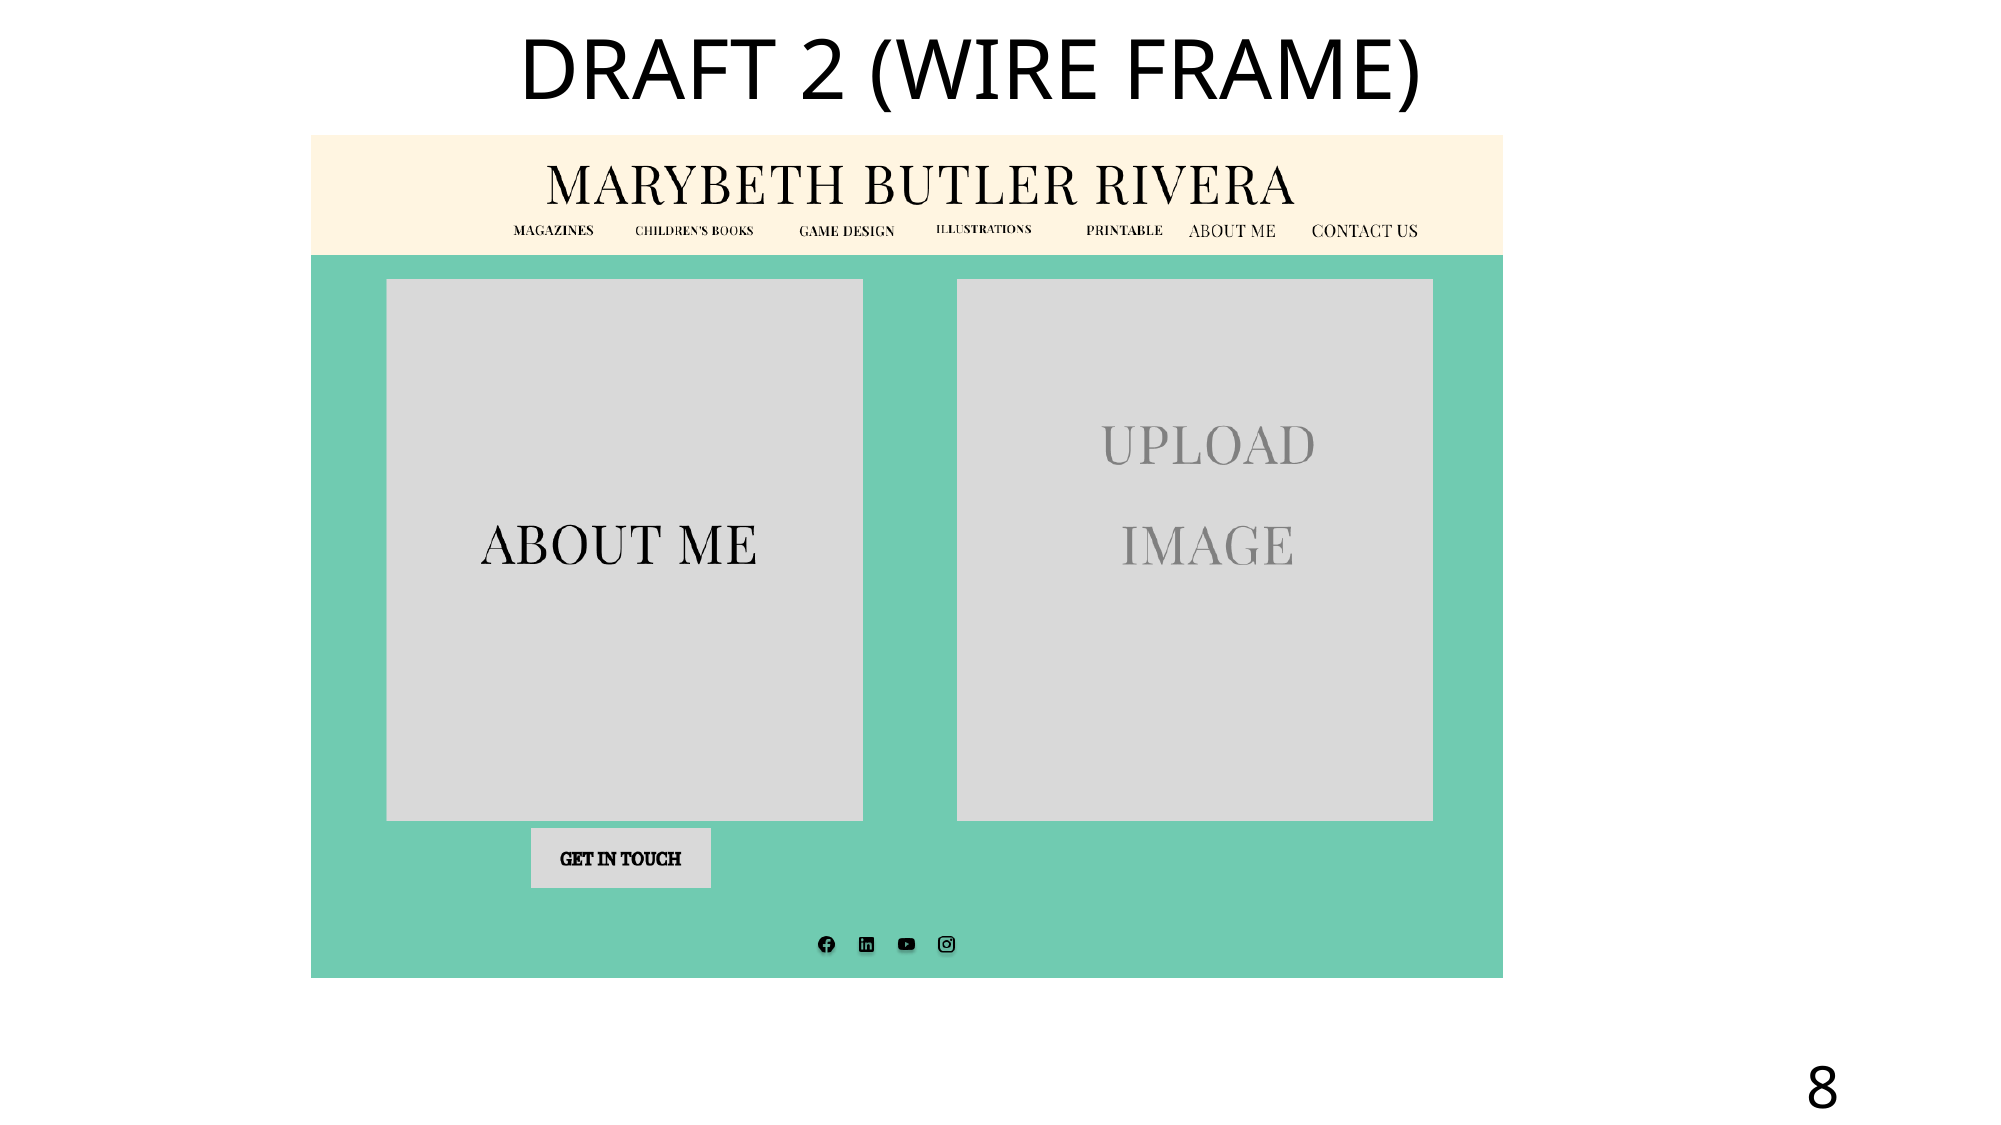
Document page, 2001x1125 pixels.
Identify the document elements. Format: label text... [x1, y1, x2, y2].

title DRAFT 2 (Wire Frame) [93, 0, 1848, 174]
picture [311, 135, 1503, 979]
slide_number 8 [1791, 1042, 1902, 1103]
